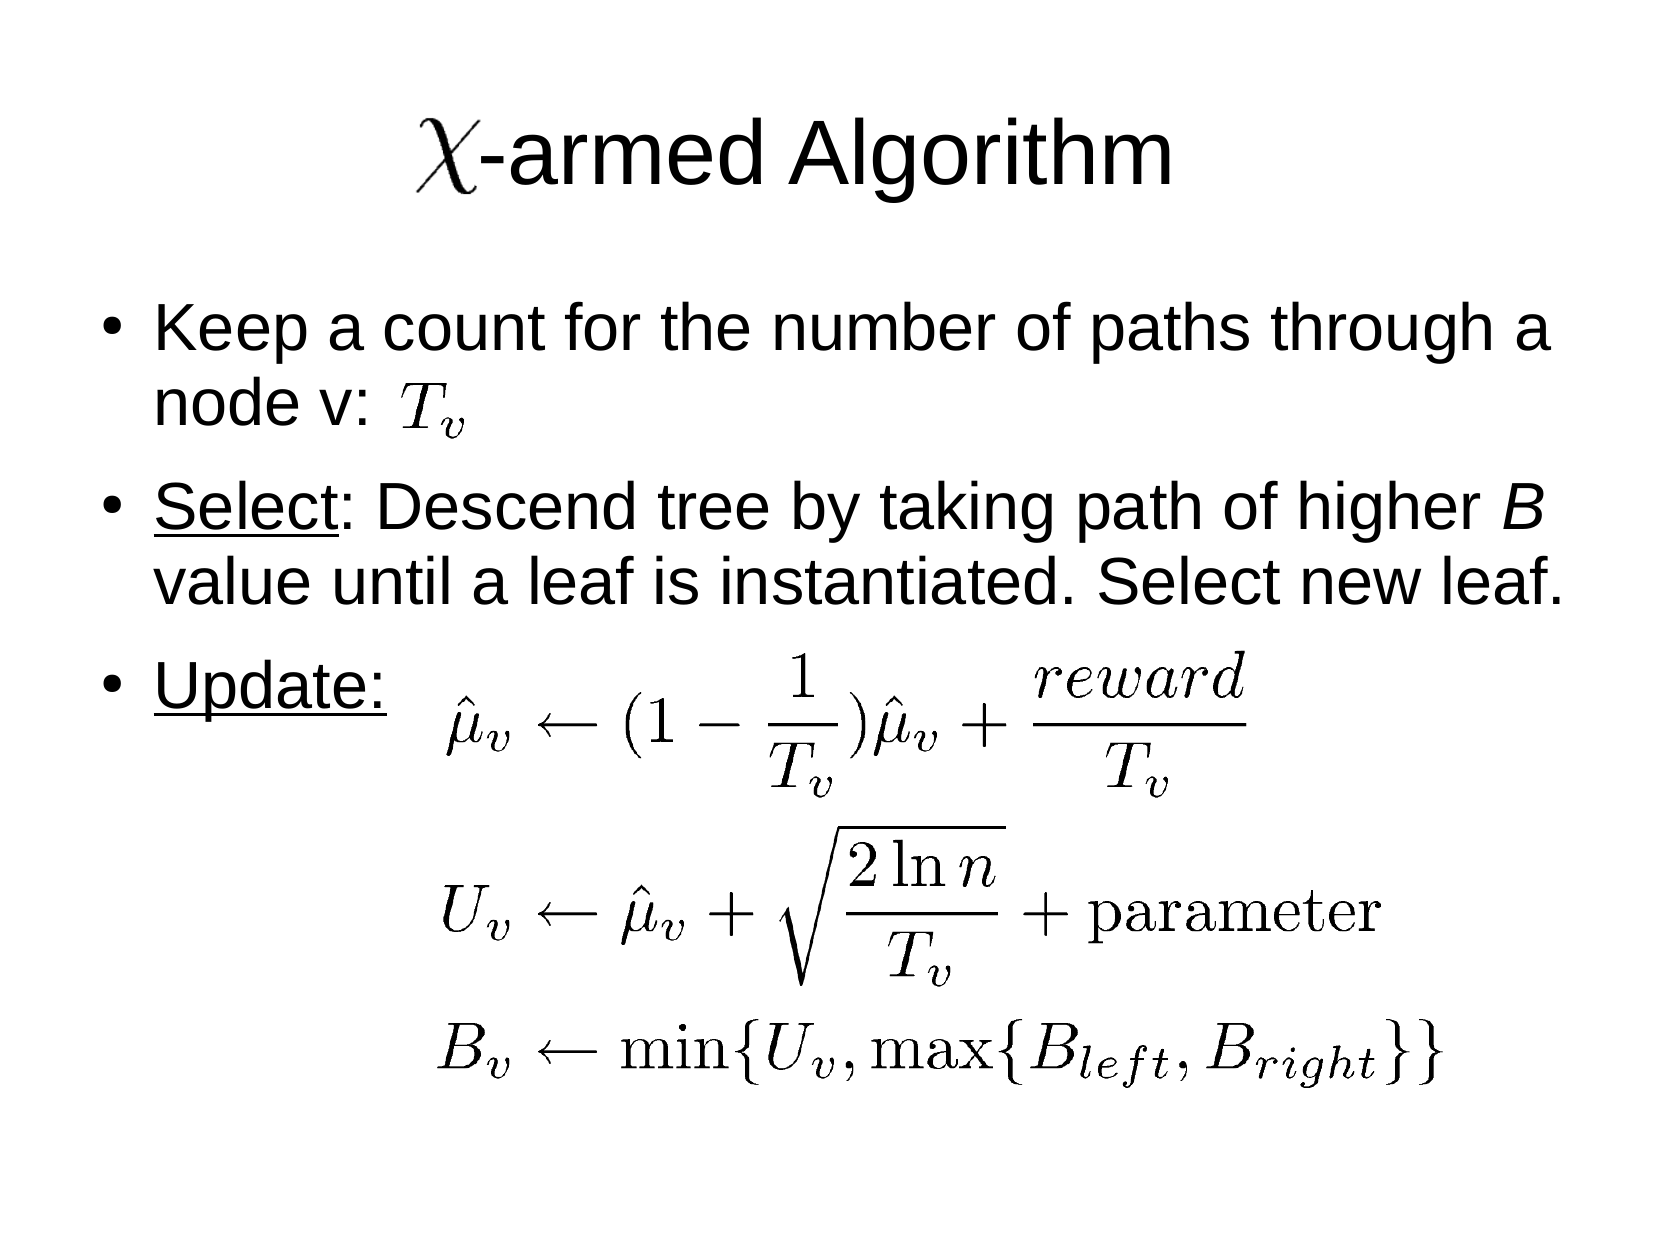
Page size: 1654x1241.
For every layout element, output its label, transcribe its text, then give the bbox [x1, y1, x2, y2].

picture [394, 104, 507, 210]
picture [394, 377, 475, 444]
list Keep a count for the number of paths through a node v: Select: Descend tree by taking path of higher B value until a leaf is instantiated. Select new leaf. Update: [82, 290, 1571, 1109]
title -armed Algorithm [82, 56, 1571, 250]
picture [429, 646, 1463, 1093]
